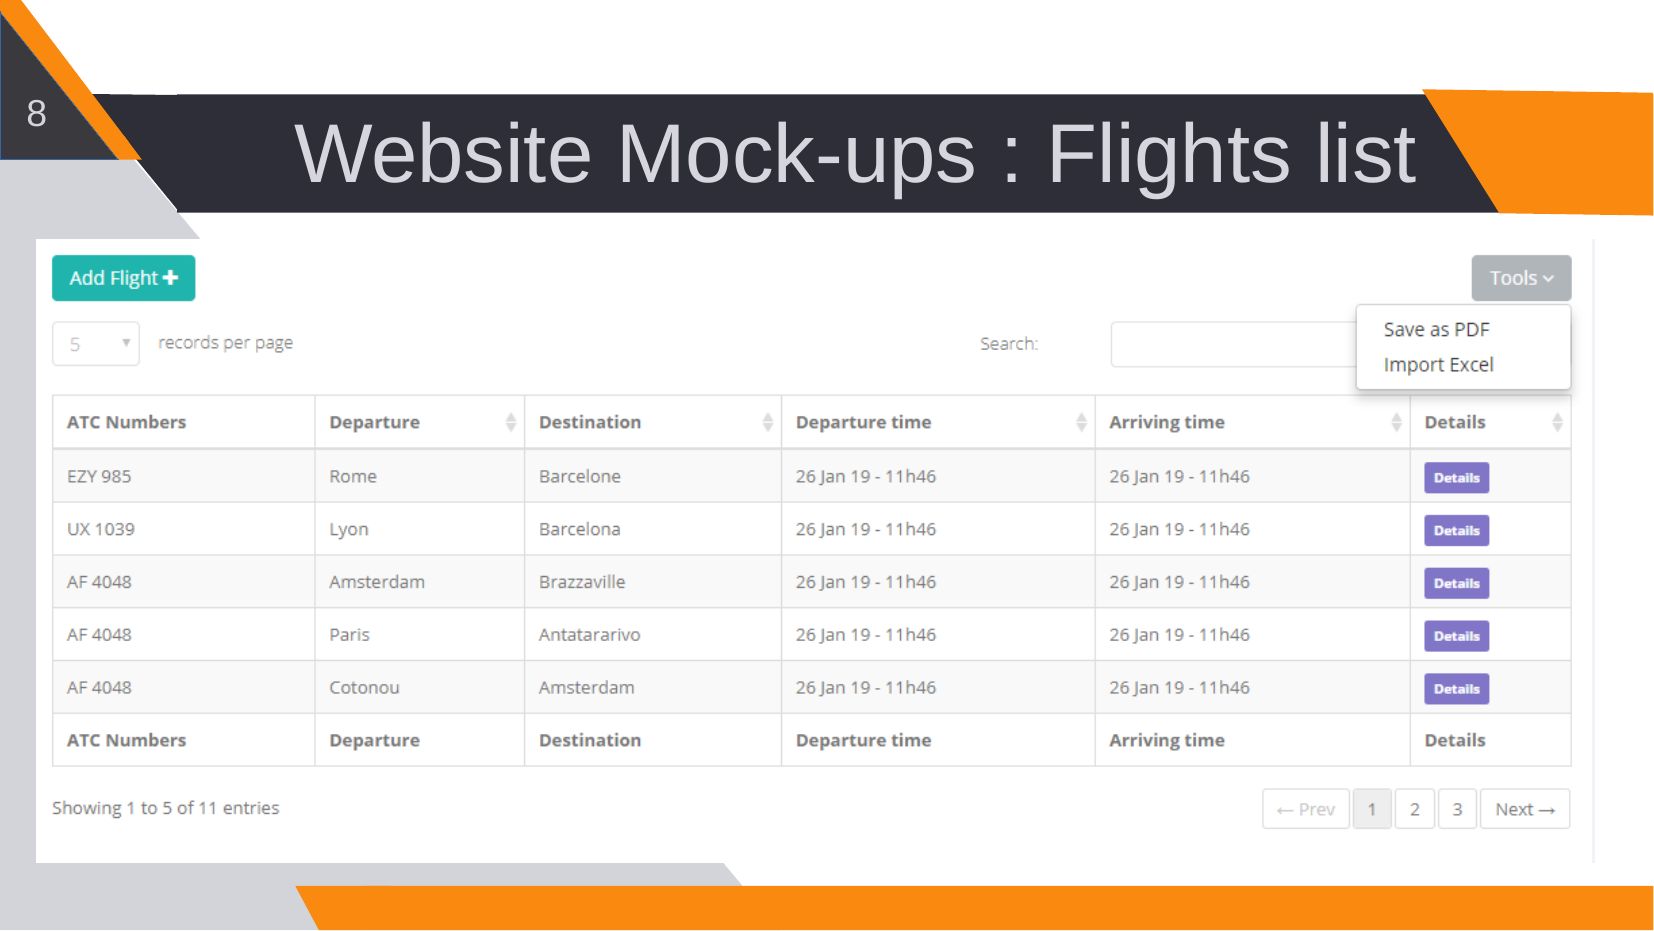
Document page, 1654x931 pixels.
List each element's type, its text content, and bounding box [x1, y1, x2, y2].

text_box Website Mock-ups : Flights list [177, 94, 1498, 213]
text_box [0, 0, 1654, 931]
picture [36, 239, 1595, 863]
text_box [1421, 89, 1654, 216]
text_box 8 [11, 84, 48, 142]
